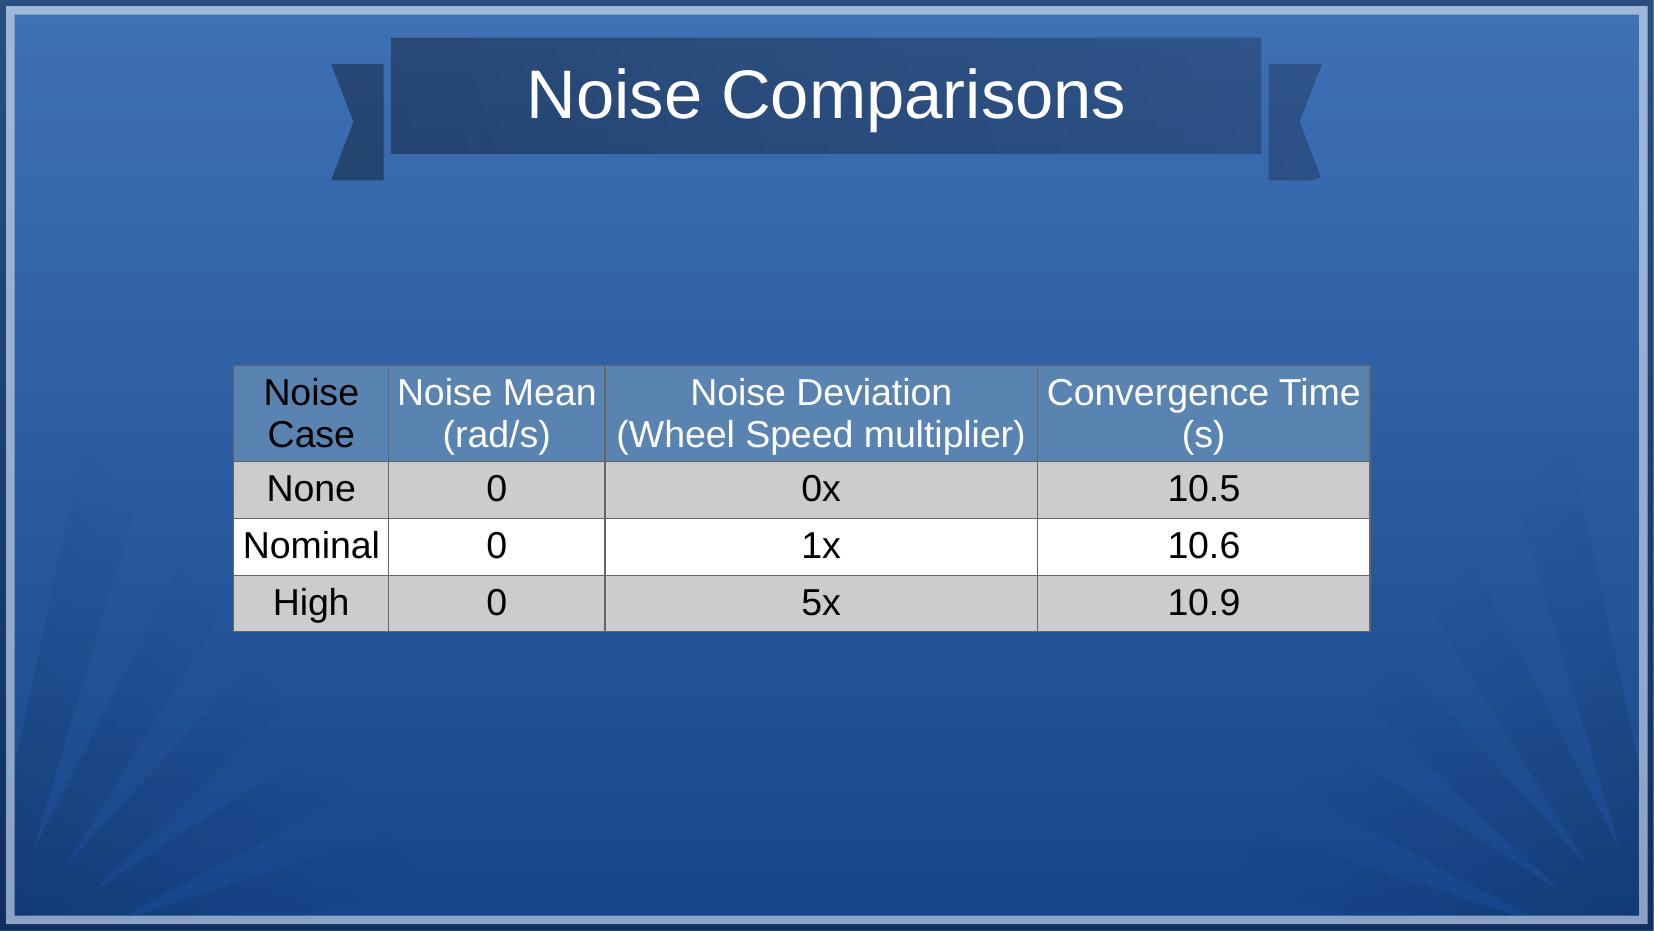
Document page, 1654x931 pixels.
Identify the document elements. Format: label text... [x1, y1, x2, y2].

table_cell 5x [606, 576, 1037, 631]
table_header Noise Mean (rad/s) [389, 366, 604, 461]
table_header Convergence Time (s) [1038, 366, 1369, 461]
table_cell High [234, 576, 388, 631]
table_cell 0 [389, 576, 604, 631]
table_cell 0 [389, 462, 604, 518]
table_header Noise Case [234, 366, 388, 461]
table_cell 0x [606, 462, 1037, 518]
table_cell Nominal [234, 519, 388, 575]
table_cell None [234, 462, 388, 518]
table_cell 10.5 [1038, 462, 1369, 518]
table_cell 0 [389, 519, 604, 575]
title Noise Comparisons [389, 35, 1264, 154]
table_header Noise Deviation (Wheel Speed multiplier) [606, 366, 1037, 461]
table_cell 10.6 [1038, 519, 1369, 575]
table_cell 10.9 [1038, 576, 1369, 631]
table_cell 1x [606, 519, 1037, 575]
